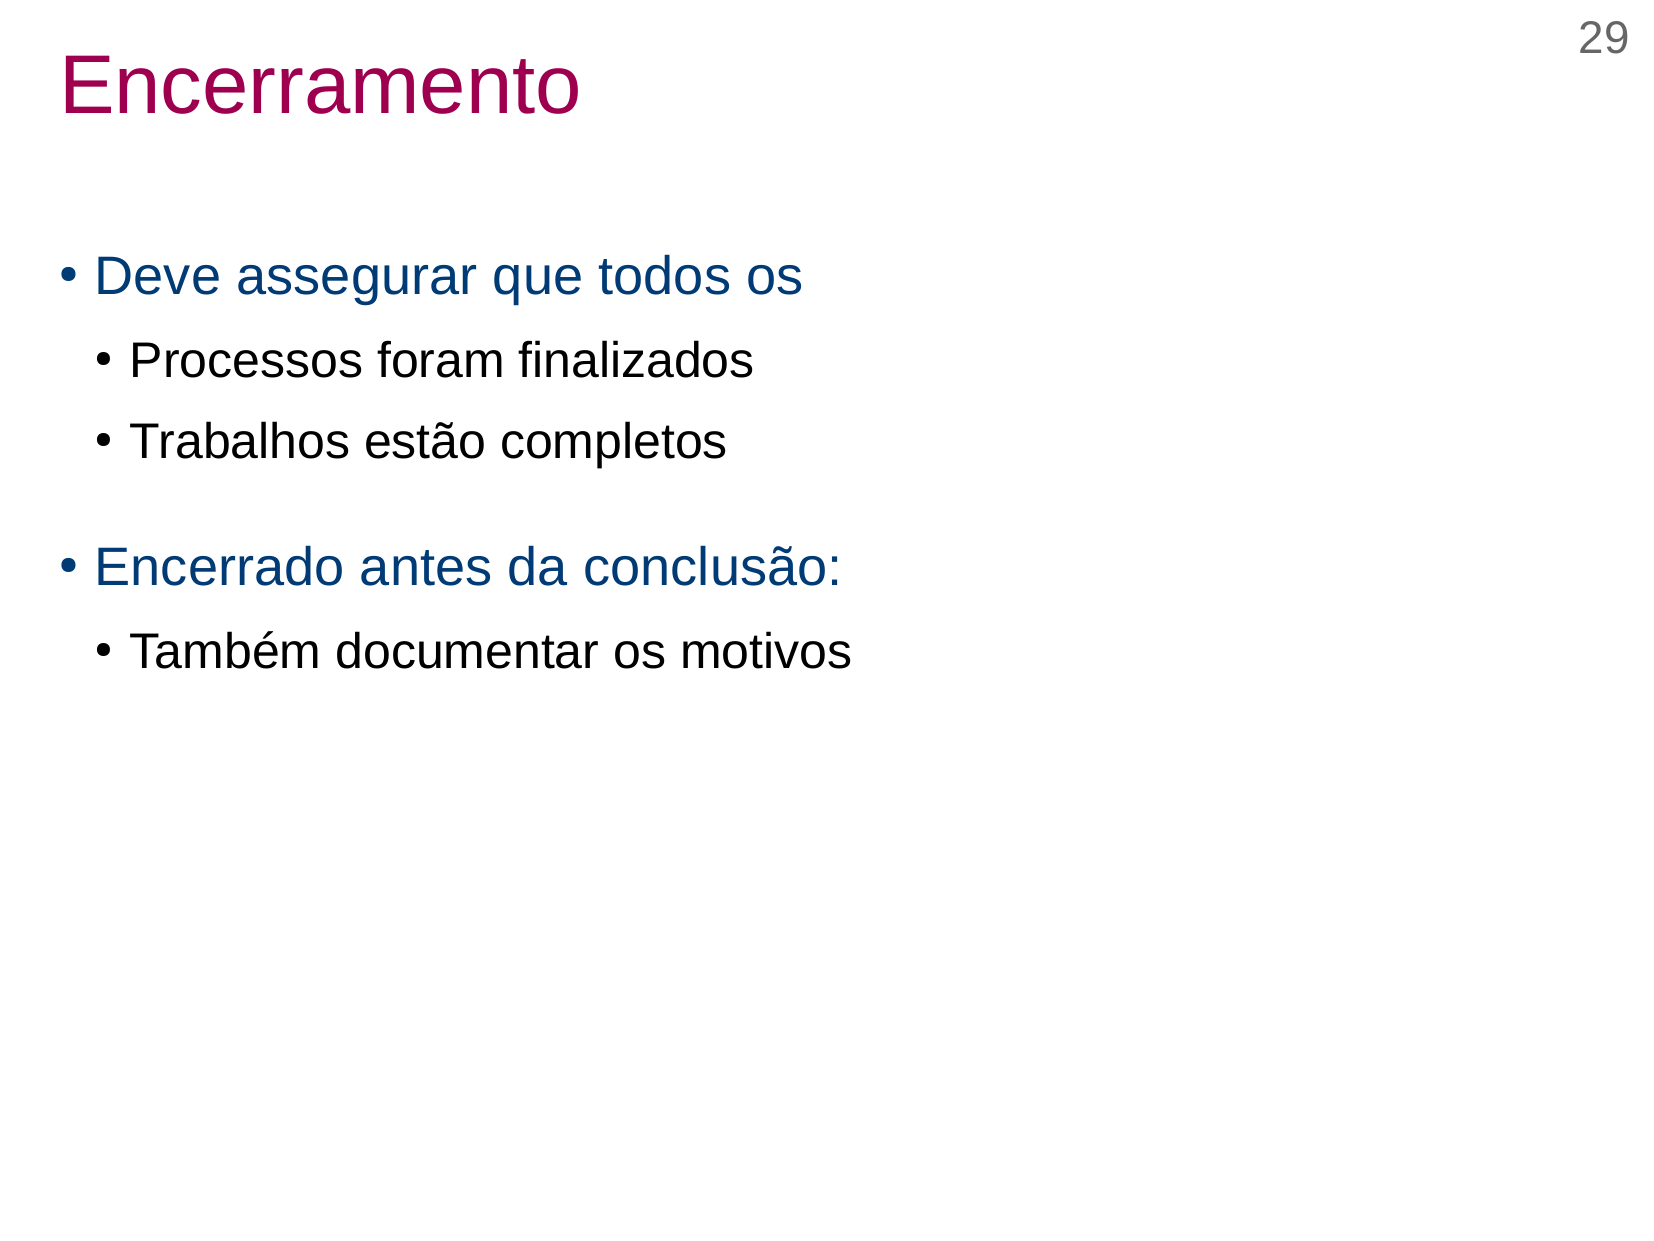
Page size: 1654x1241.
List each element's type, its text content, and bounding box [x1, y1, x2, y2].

list Deve assegurar que todos os Processos foram finalizados Trabalhos estão completos Encerrado antes da conclusão: Também documentar os motivos [59, 236, 1595, 1211]
title Encerramento [59, 29, 1595, 148]
